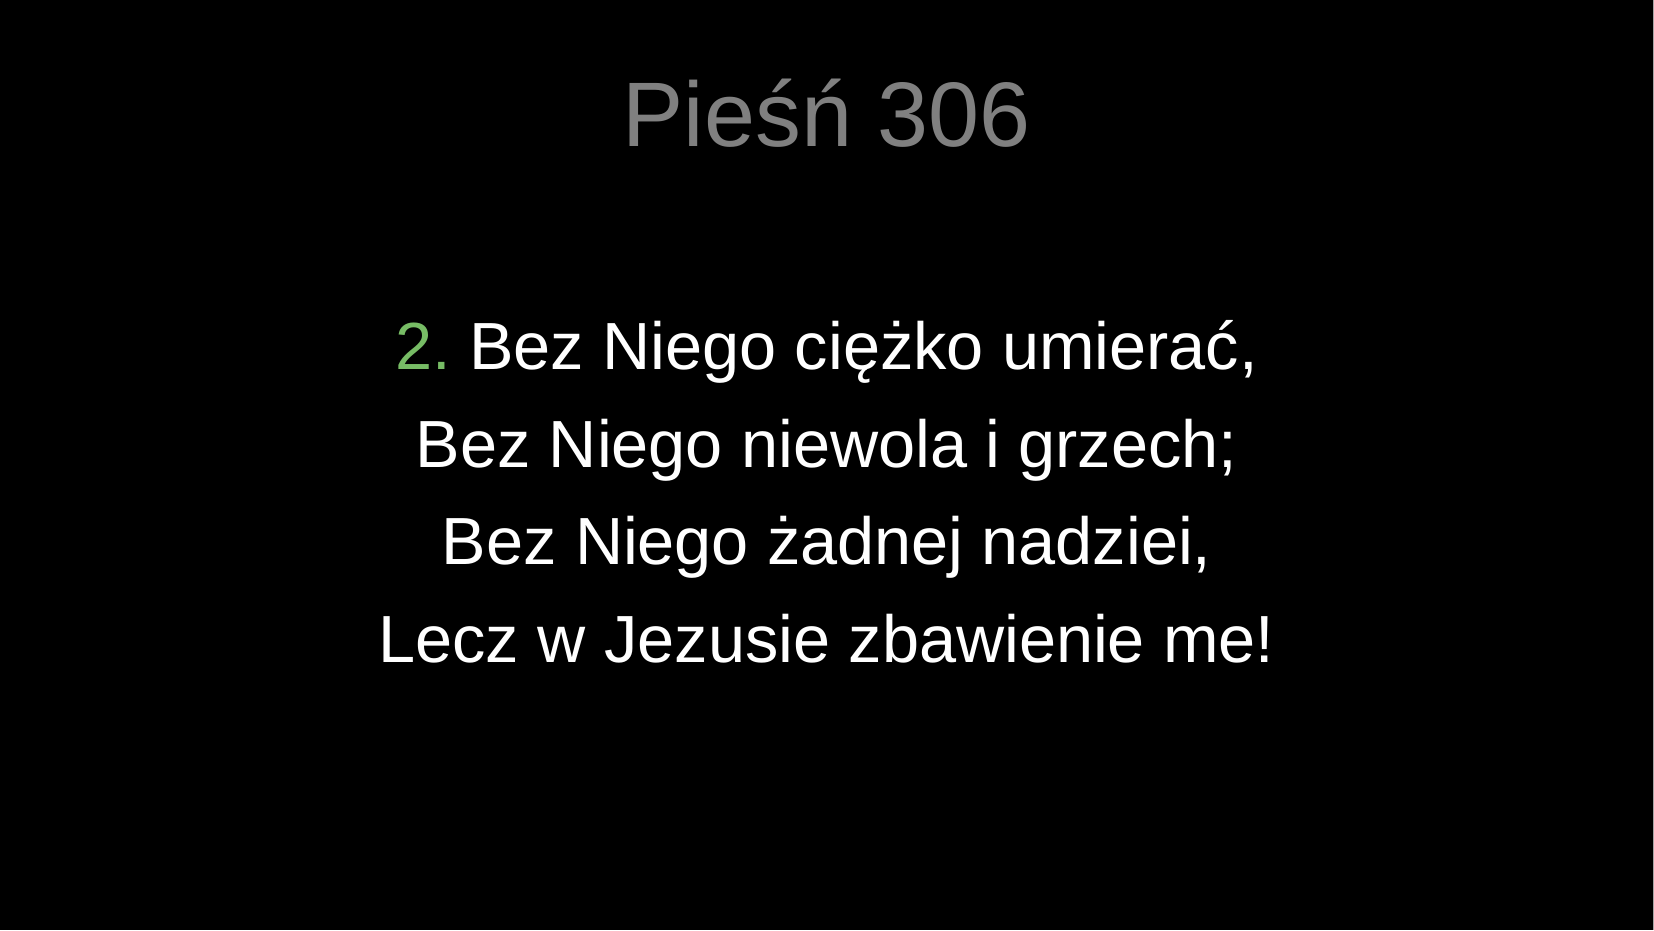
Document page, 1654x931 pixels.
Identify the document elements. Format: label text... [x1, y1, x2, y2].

title Pieśń 306 [82, 37, 1571, 193]
subtitle 2. Bez Niego ciężko umierać, Bez Niego niewola i grzech; Bez Niego żadnej nadziei, Lecz w Jezusie zbawienie me! [82, 217, 1571, 757]
